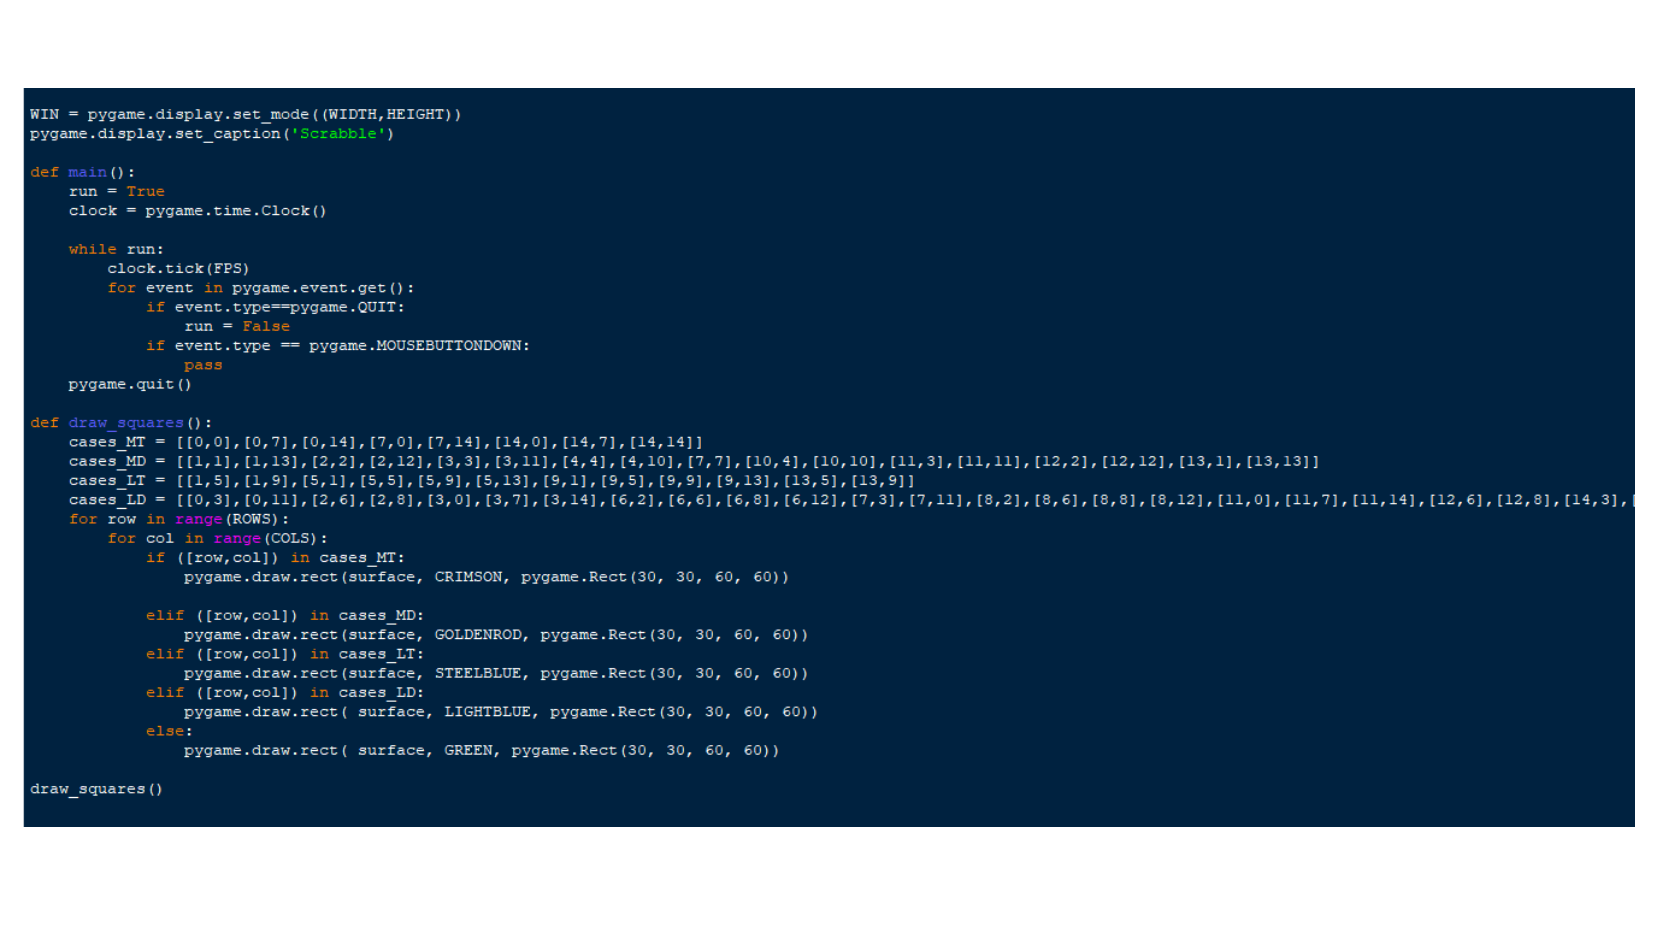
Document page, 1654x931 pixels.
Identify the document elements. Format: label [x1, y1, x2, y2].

picture [23, 88, 1635, 827]
